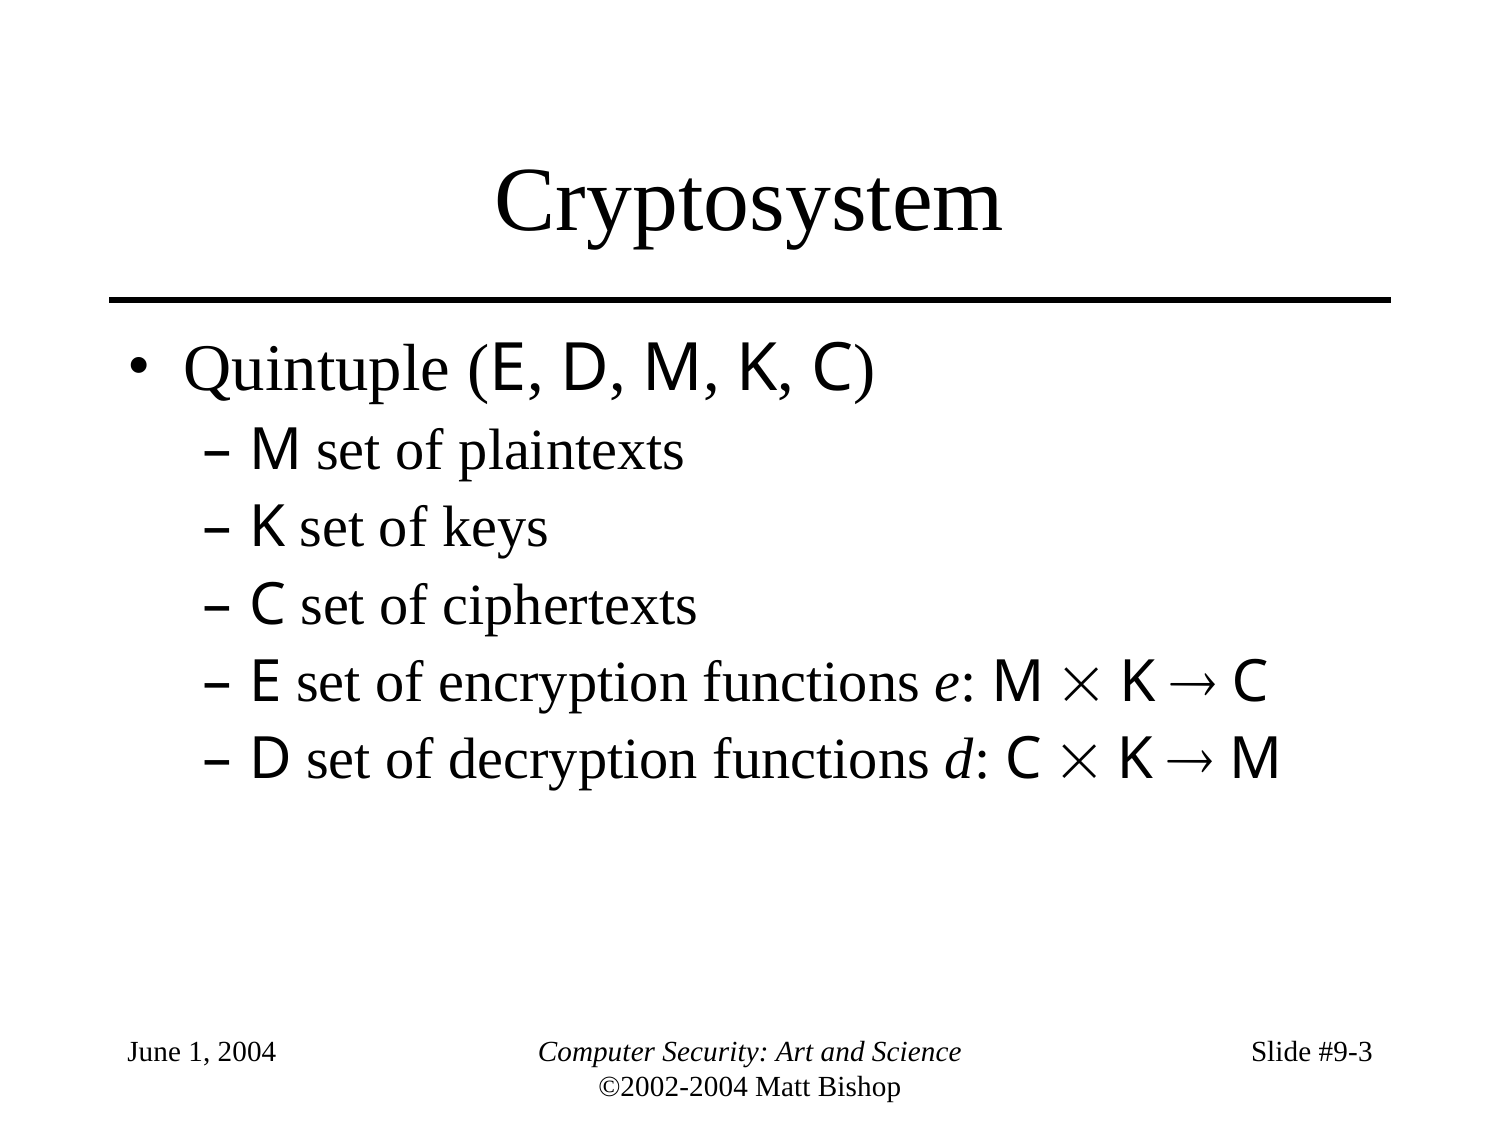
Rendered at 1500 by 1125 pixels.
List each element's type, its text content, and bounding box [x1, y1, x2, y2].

list Quintuple (E, D, M, K, C) M set of plaintexts K set of keys C set of ciphertexts E set of encryption functions e: M  K  C D set of decryption functions d: C  K  M [112, 324, 1388, 1000]
title Cryptosystem [112, 99, 1388, 288]
